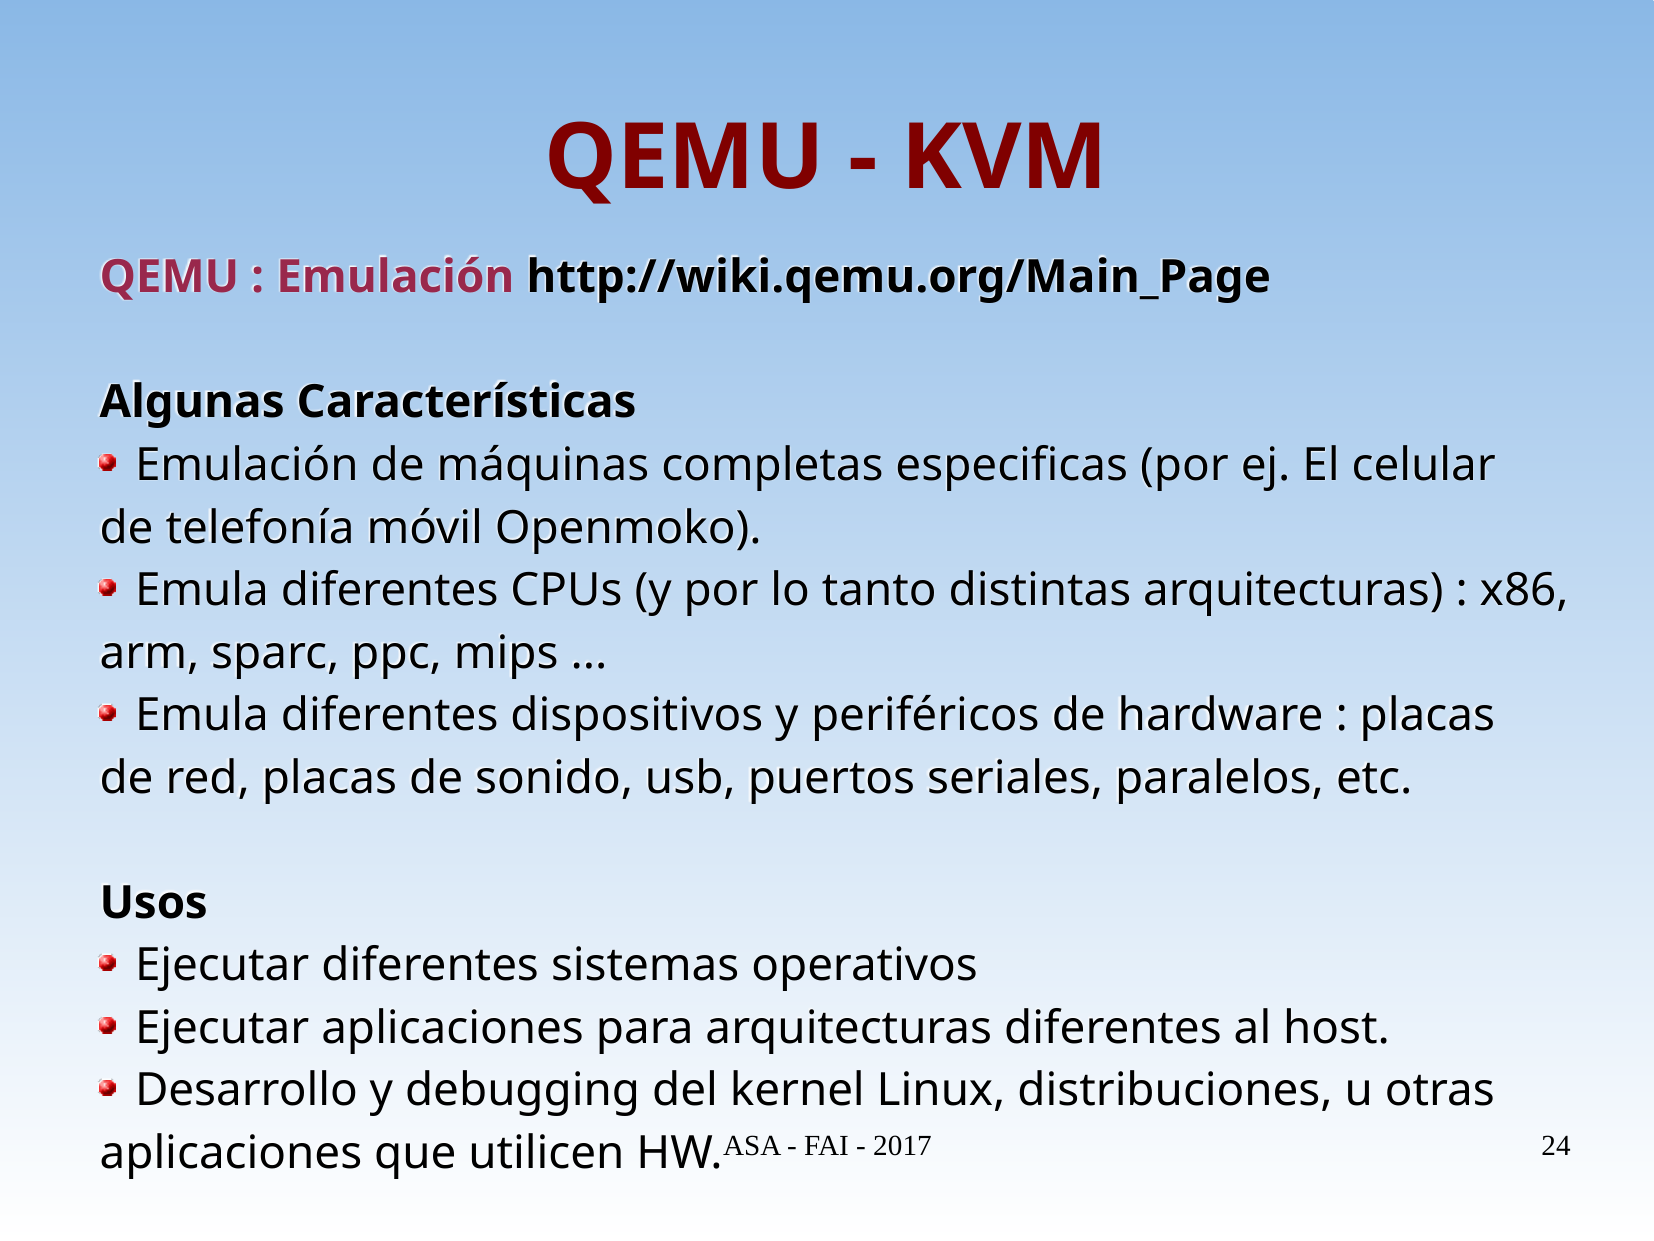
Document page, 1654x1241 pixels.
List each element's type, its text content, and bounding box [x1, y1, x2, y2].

text_box QEMU : Emulación http://wiki.qemu.org/Main_Page Algunas Características Emulación de máquinas completas especificas (por ej. El celular de telefonía móvil Openmoko). Emula diferentes CPUs (y por lo tanto distintas arquitecturas) : x86, arm, sparc, ppc, mips ... Emula diferentes dispositivos y periféricos de hardware : placas de red, placas de sonido, usb, puertos seriales, paralelos, etc. Usos Ejecutar diferentes sistemas operativos Ejecutar aplicaciones para arquitecturas diferentes al host. Desarrollo y debugging del kernel Linux, distribuciones, u otras aplicaciones que utilicen HW. [84, 236, 1530, 1210]
title QEMU - KVM [82, 49, 1571, 257]
